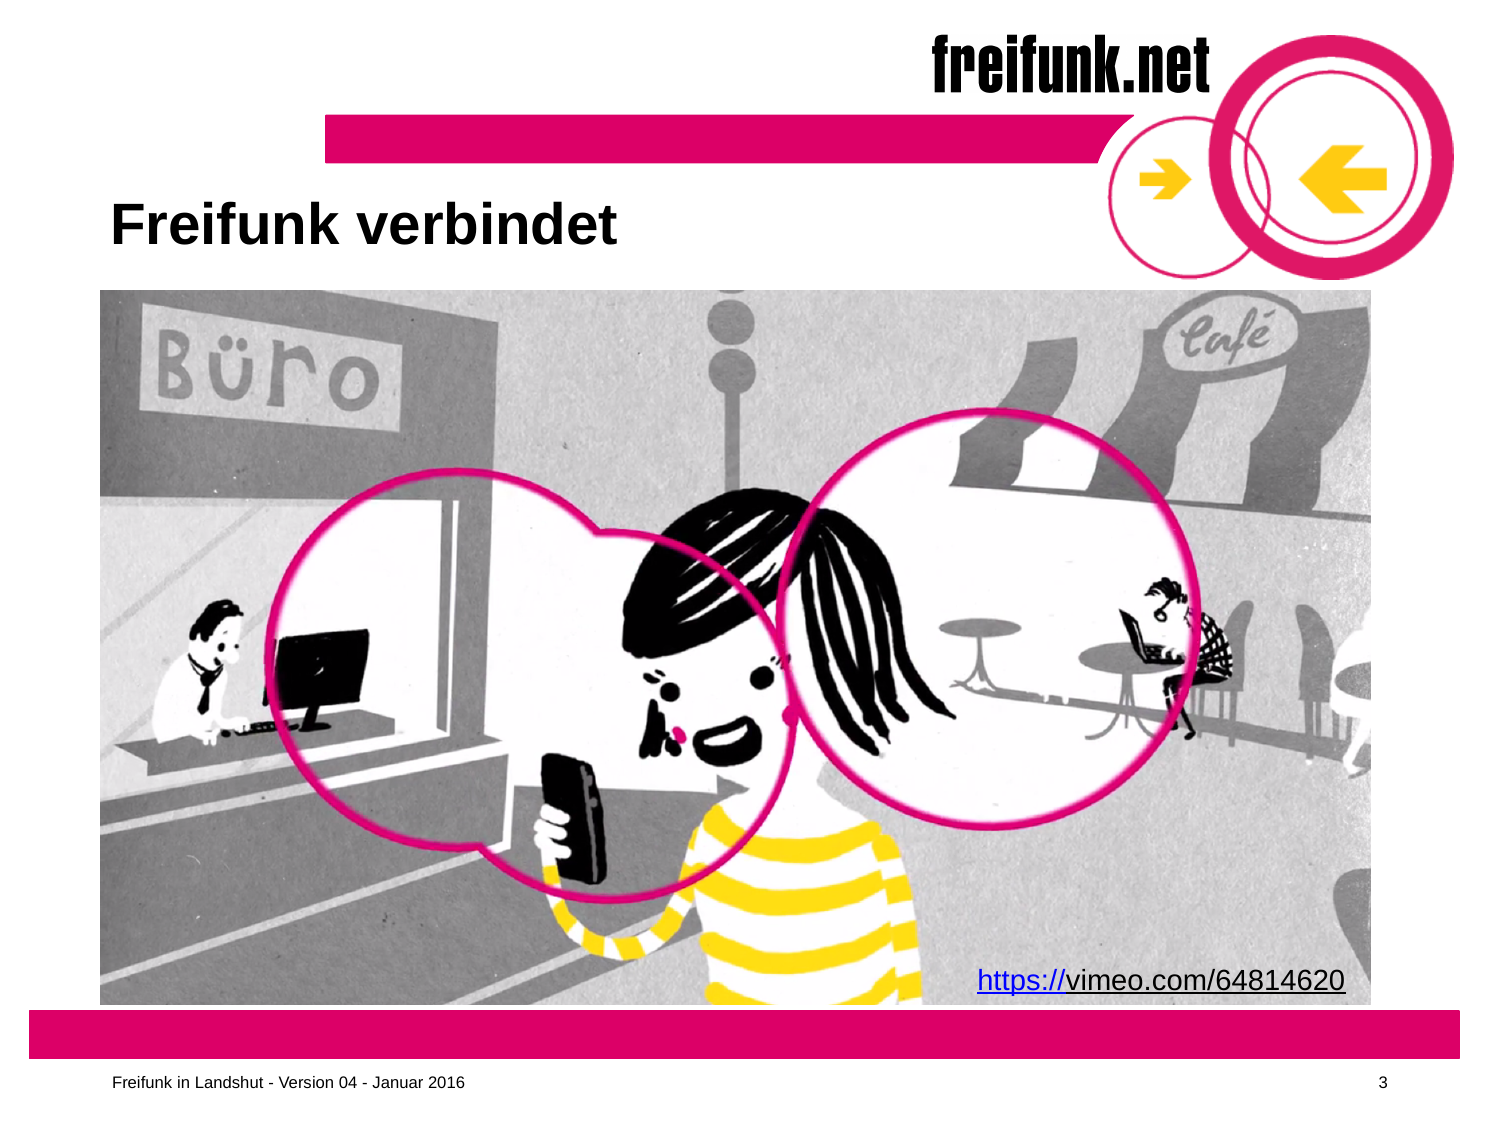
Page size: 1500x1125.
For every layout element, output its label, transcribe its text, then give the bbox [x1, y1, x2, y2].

picture [100, 290, 1371, 1005]
footer Freifunk in Landshut - Version 04 - Januar 2016 [112, 1058, 1090, 1106]
slide_number <Foliennummer> [1107, 1058, 1388, 1106]
picture [932, 34, 1454, 280]
text_box https://vimeo.com/64814620 [962, 954, 1369, 1005]
title Freifunk verbindet [110, 160, 1093, 282]
